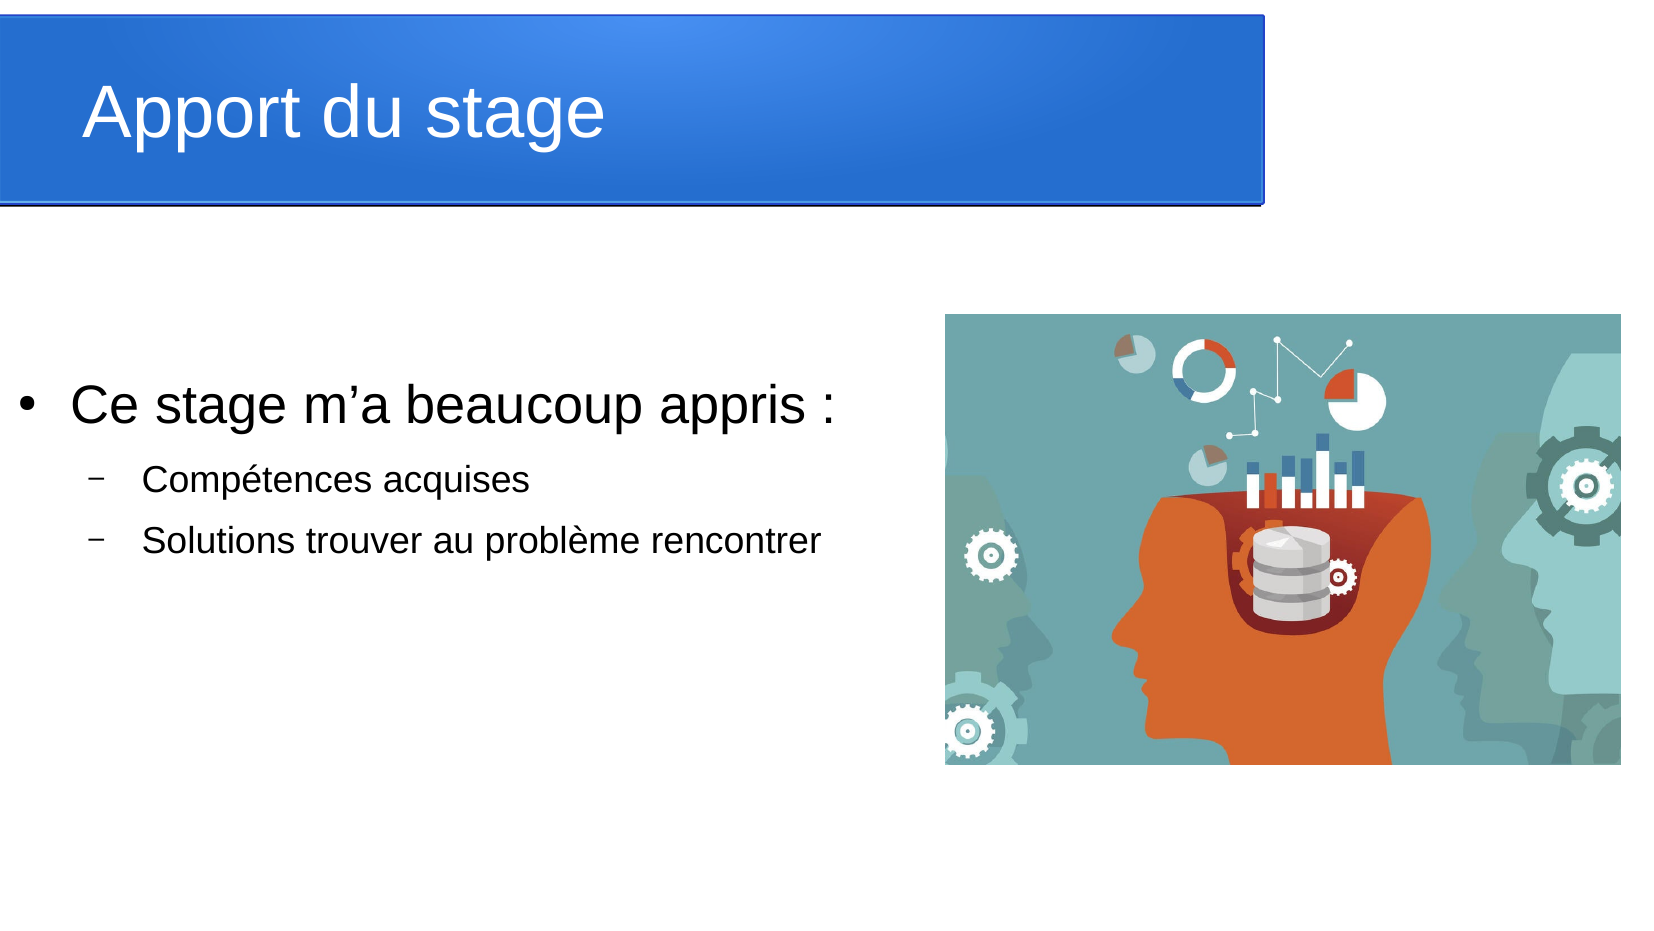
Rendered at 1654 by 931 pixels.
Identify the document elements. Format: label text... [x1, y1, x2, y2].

list Ce stage m’a beaucoup appris : Compétences acquises Solutions trouver au problème rencontrer [0, 374, 945, 631]
title Apport du stage [82, 35, 1235, 189]
picture [945, 314, 1621, 766]
